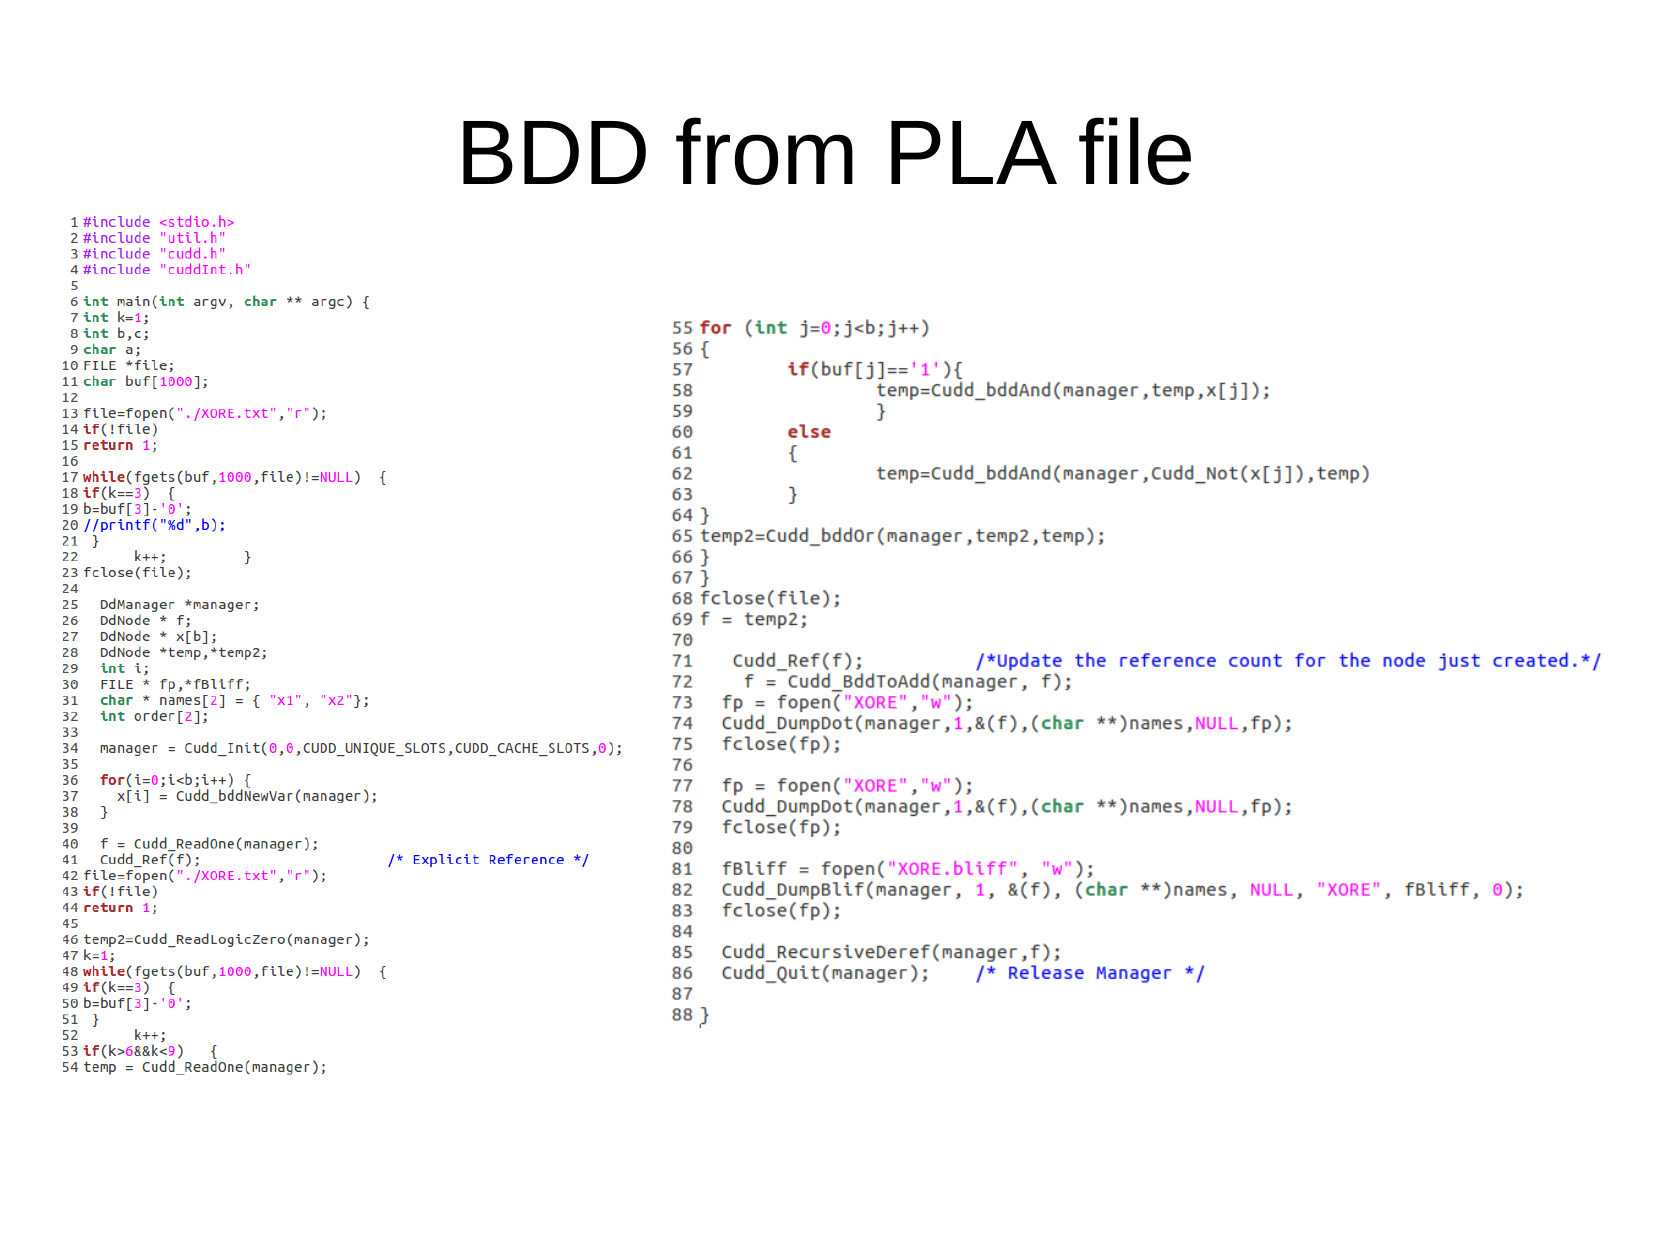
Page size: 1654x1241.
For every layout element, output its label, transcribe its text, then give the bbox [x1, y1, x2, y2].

picture [63, 213, 1654, 1075]
title BDD from PLA file [82, 49, 1571, 257]
